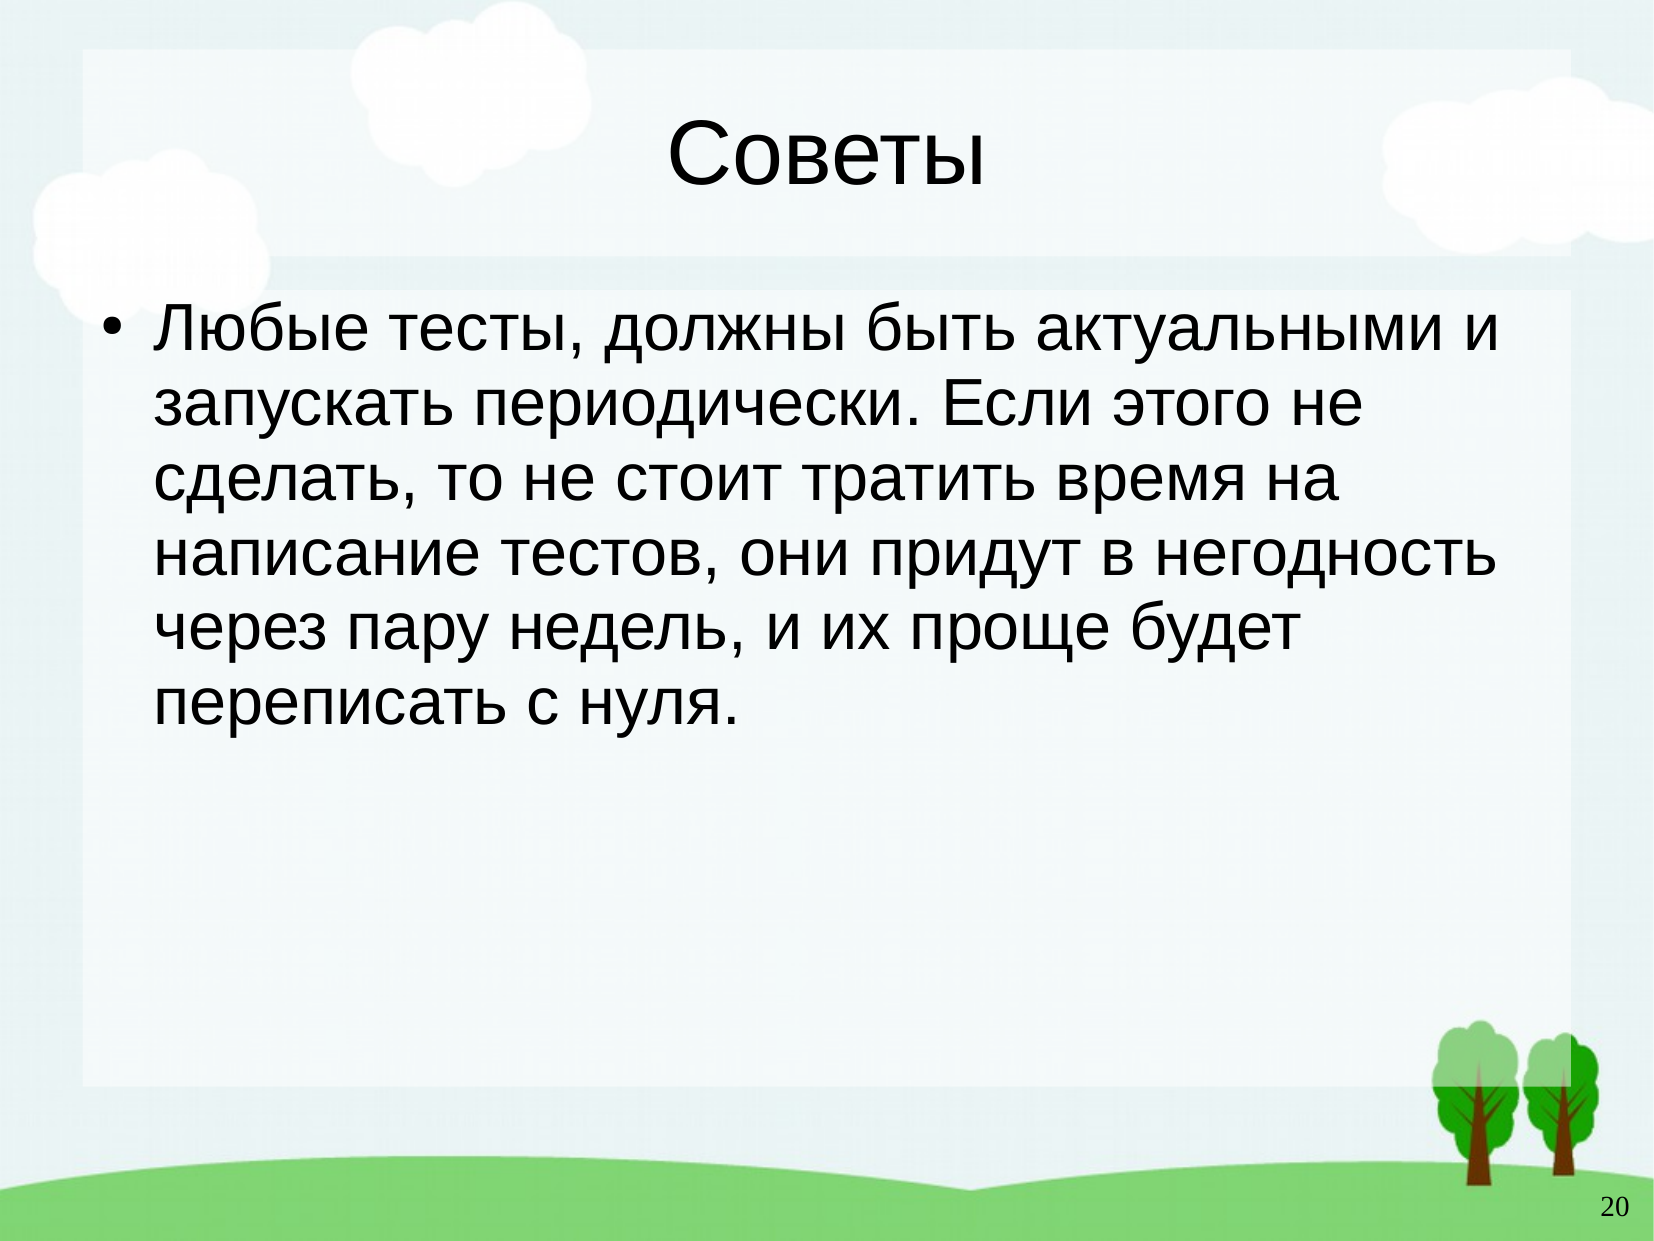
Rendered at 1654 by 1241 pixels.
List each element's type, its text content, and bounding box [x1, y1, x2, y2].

title Советы [82, 49, 1571, 257]
list Любые тесты, должны быть актуальными и запускать периодически. Если этого не сделать, то не стоит тратить время на написание тестов, они придут в негодность через пару недель, и их проще будет переписать с нуля. [82, 290, 1571, 1087]
picture [0, 0, 1654, 1241]
